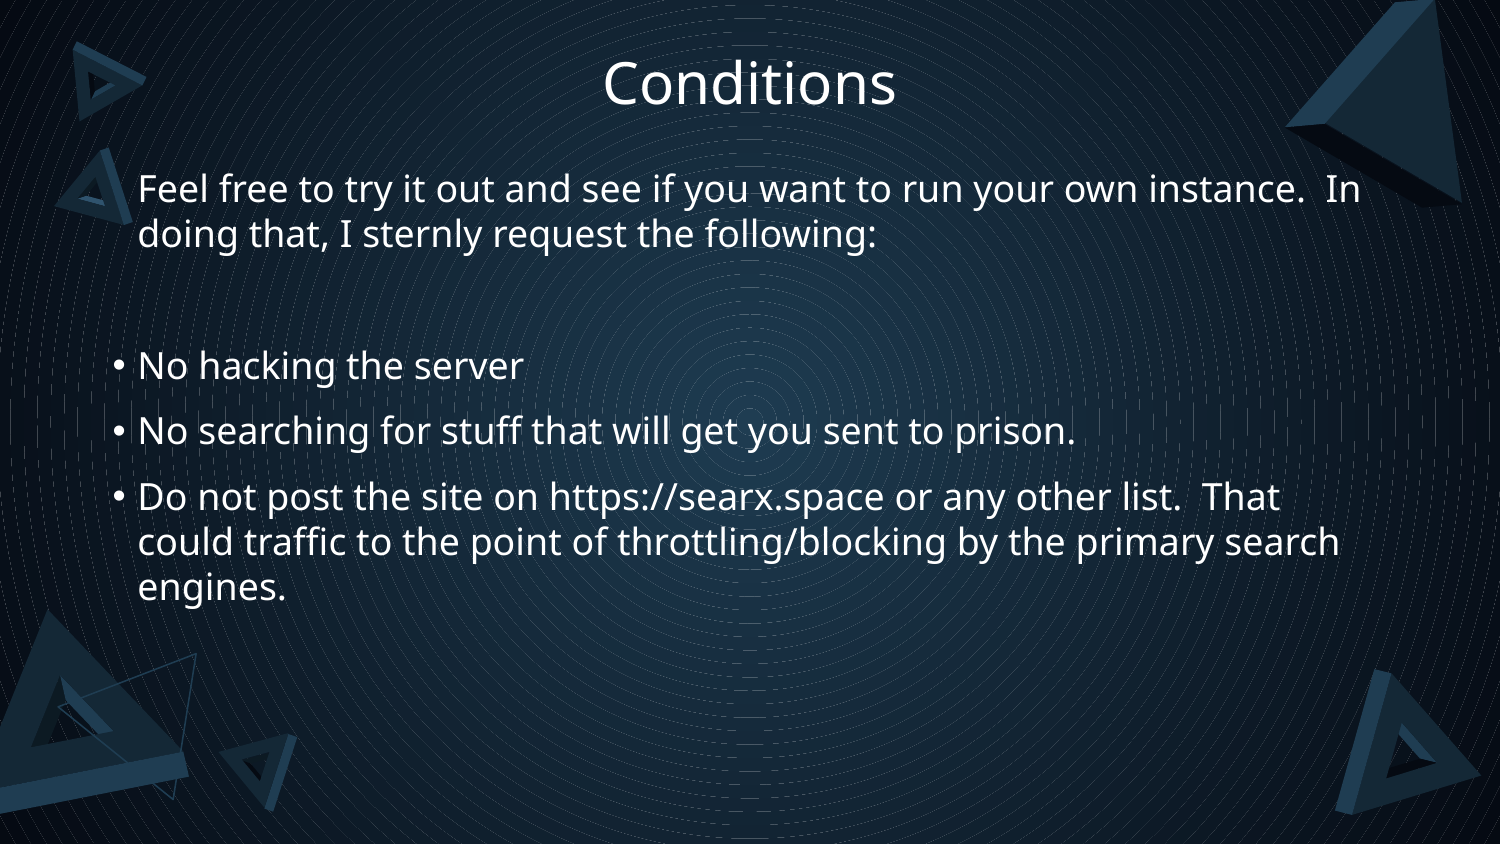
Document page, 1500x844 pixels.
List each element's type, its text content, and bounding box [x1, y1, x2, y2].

list Feel free to try it out and see if you want to run your own instance. In doing that, I sternly request the following: No hacking the server No searching for stuff that will get you sent to prison. Do not post the site on https://searx.space or any other list. That could traffic to the point of throttling/blocking by the primary search engines. [112, 150, 1379, 647]
title Conditions [116, 57, 1383, 106]
